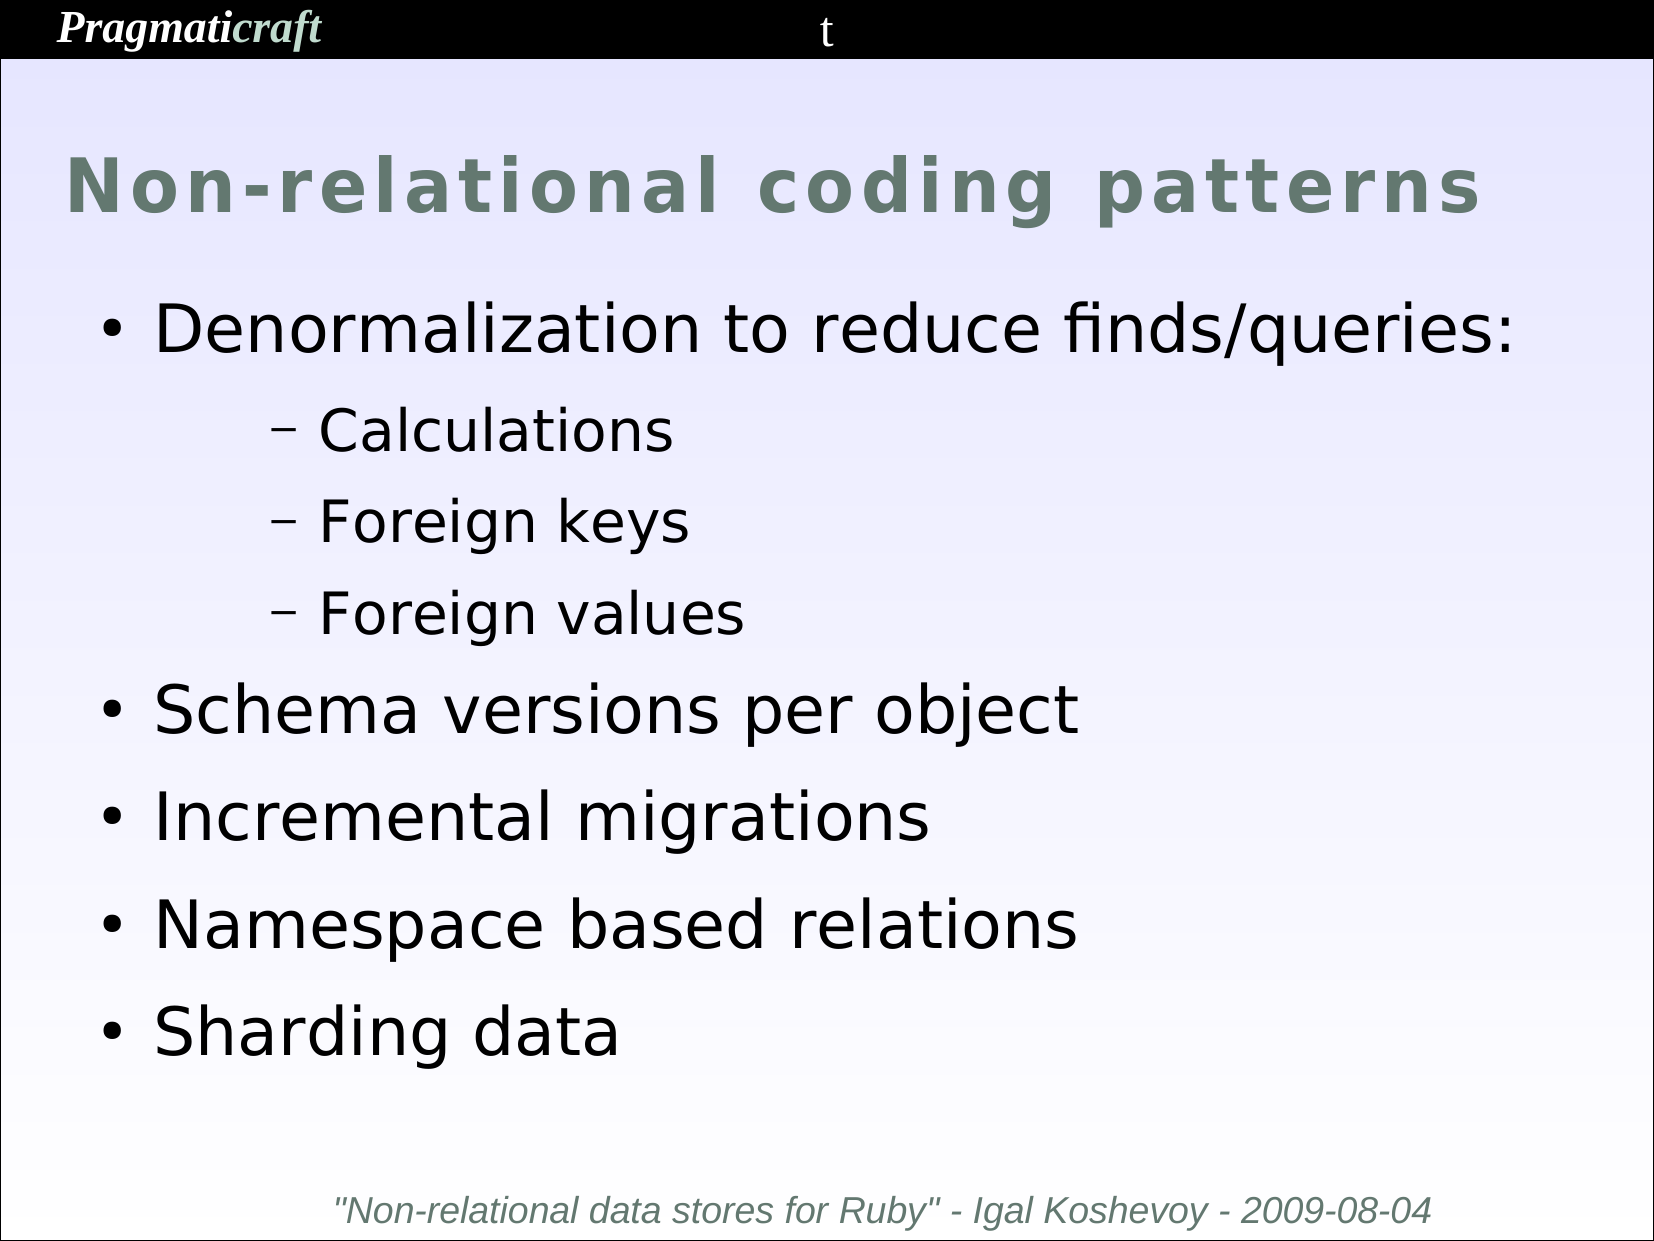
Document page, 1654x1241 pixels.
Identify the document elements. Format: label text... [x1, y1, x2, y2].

list Denormalization to reduce finds/queries: Calculations Foreign keys Foreign values Schema versions per object Incremental migrations Namespace based relations Sharding data [82, 290, 1571, 1109]
title Non-relational coding patterns [64, 112, 1587, 261]
